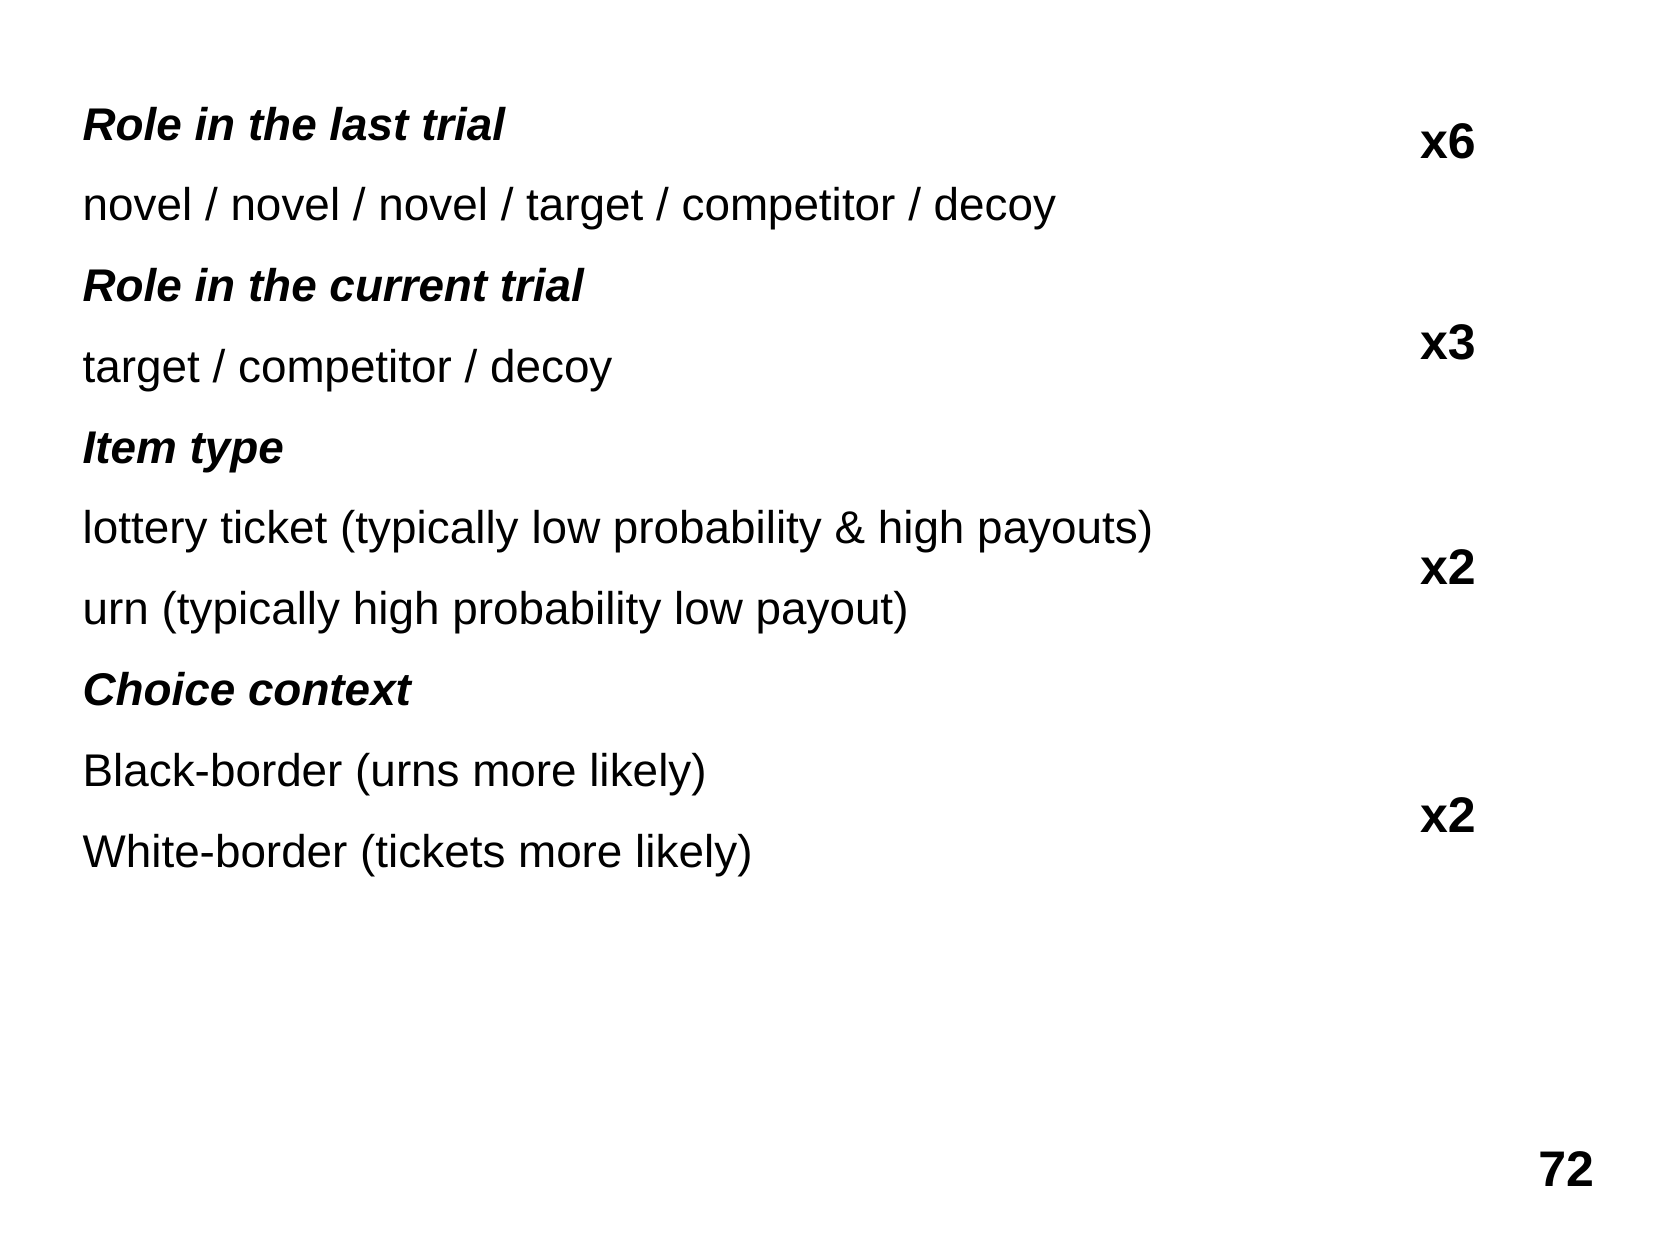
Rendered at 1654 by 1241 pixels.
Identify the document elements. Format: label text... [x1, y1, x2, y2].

text_box 72 [1523, 1133, 1619, 1205]
text_box x2 [1405, 531, 1512, 603]
list Role in the last trial novel / novel / novel / target / competitor / decoy Role in the current trial target / competitor / decoy Item type lottery ticket (typically low probability & high payouts) urn (typically high probability low payout) Choice context Black-border (urns more likely) White-border (tickets more likely) [11, 17, 1619, 1016]
text_box x6 [1405, 106, 1512, 178]
text_box x3 [1405, 307, 1512, 378]
text_box x2 [1405, 779, 1501, 851]
